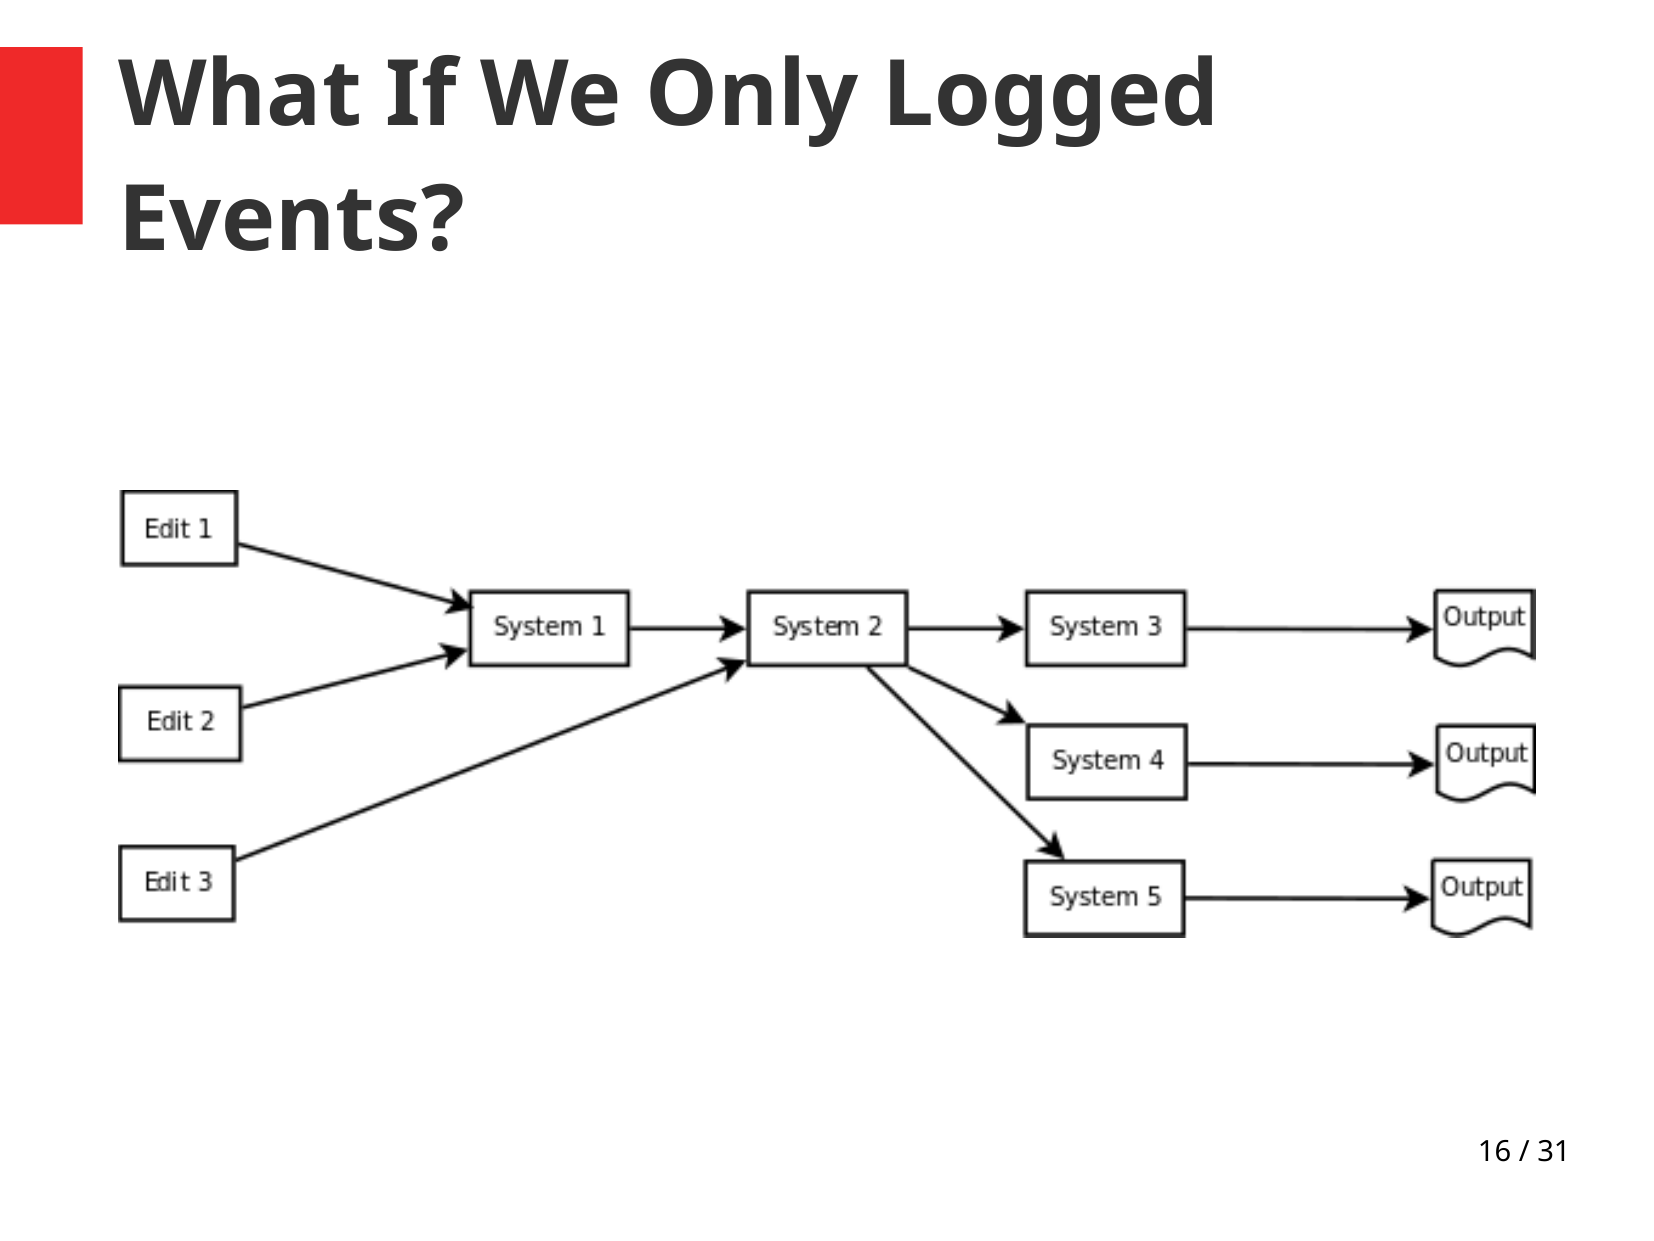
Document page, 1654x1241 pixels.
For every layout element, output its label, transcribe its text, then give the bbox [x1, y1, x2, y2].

picture [118, 490, 1536, 938]
title What If We Only Logged Events? [118, 27, 1571, 278]
